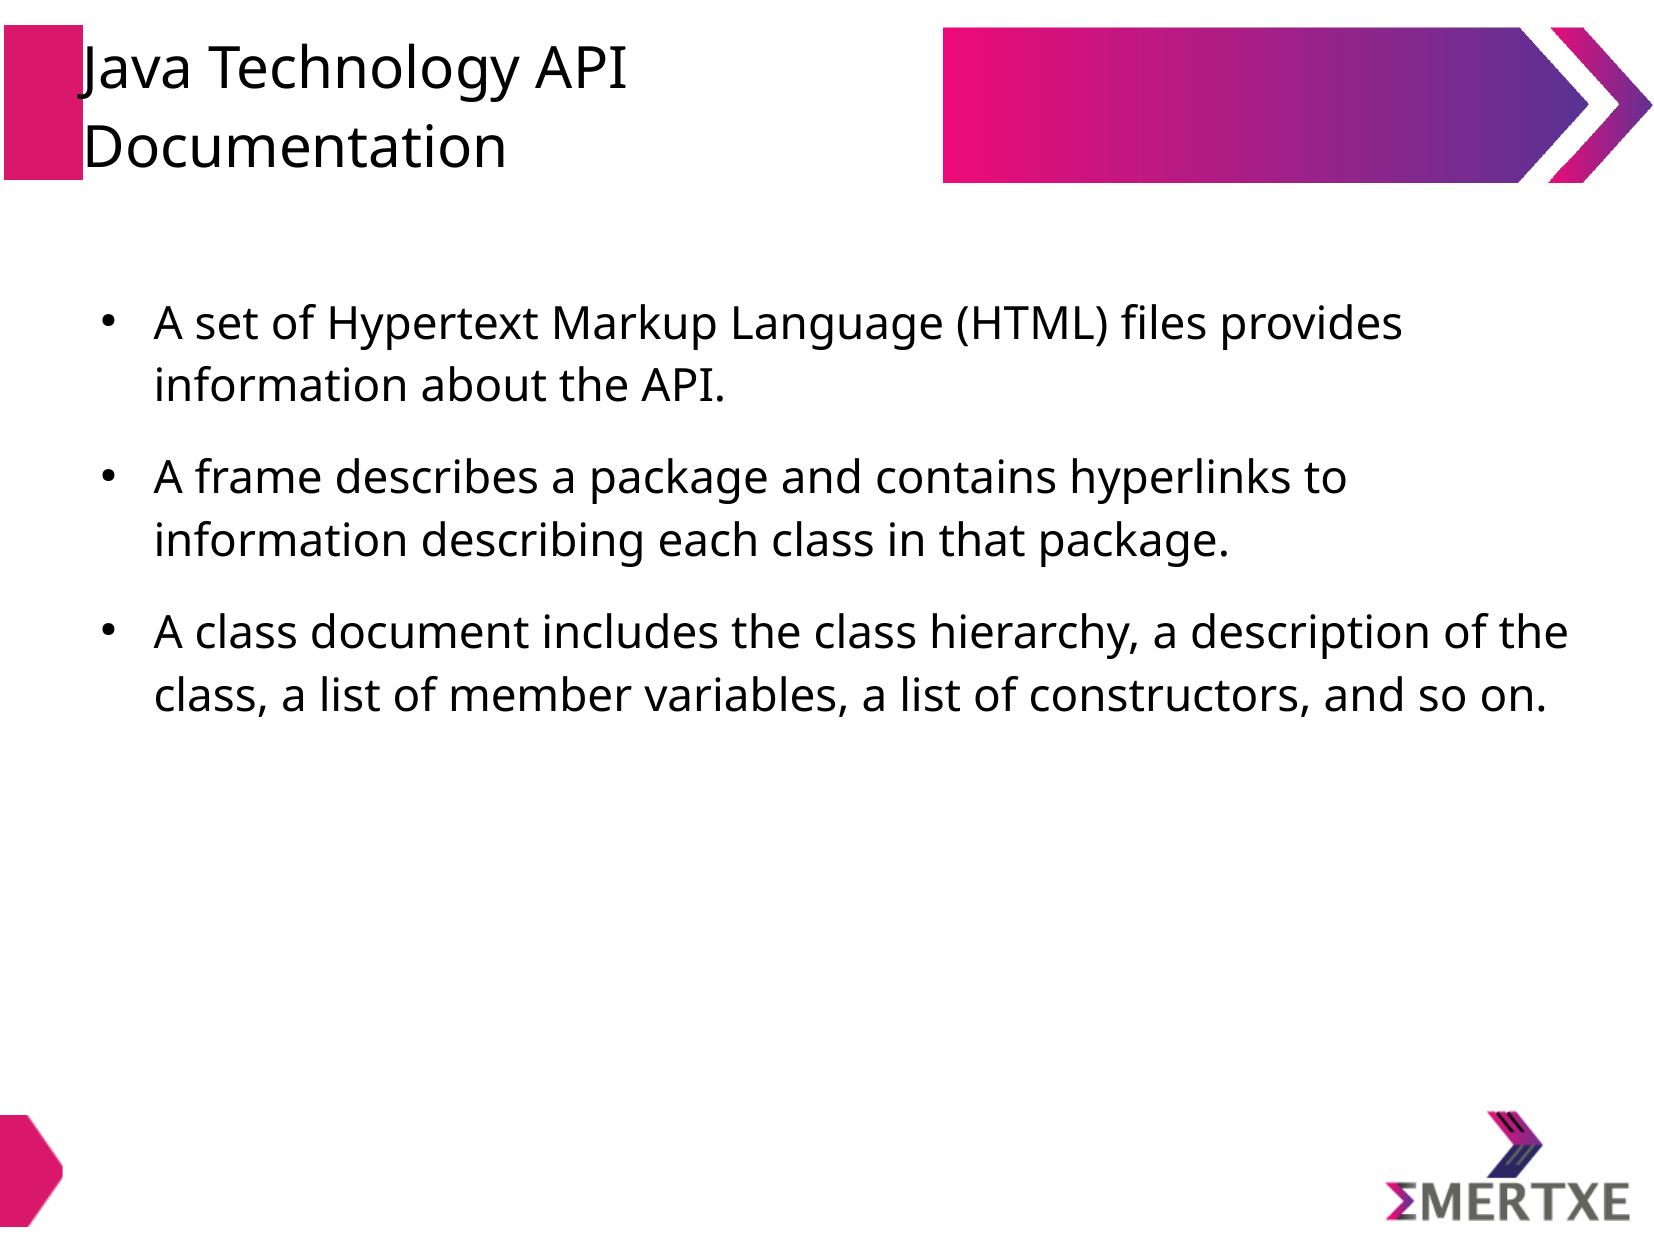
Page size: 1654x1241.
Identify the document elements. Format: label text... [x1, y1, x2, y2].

list A set of Hypertext Markup Language (HTML) files provides information about the API. A frame describes a package and contains hyperlinks to information describing each class in that package. A class document includes the class hierarchy, a description of the class, a list of member variables, a list of constructors, and so on. [82, 290, 1571, 1010]
title Java Technology API Documentation [82, 2, 1571, 210]
picture [1571, 27, 1653, 183]
picture [1385, 1107, 1631, 1221]
